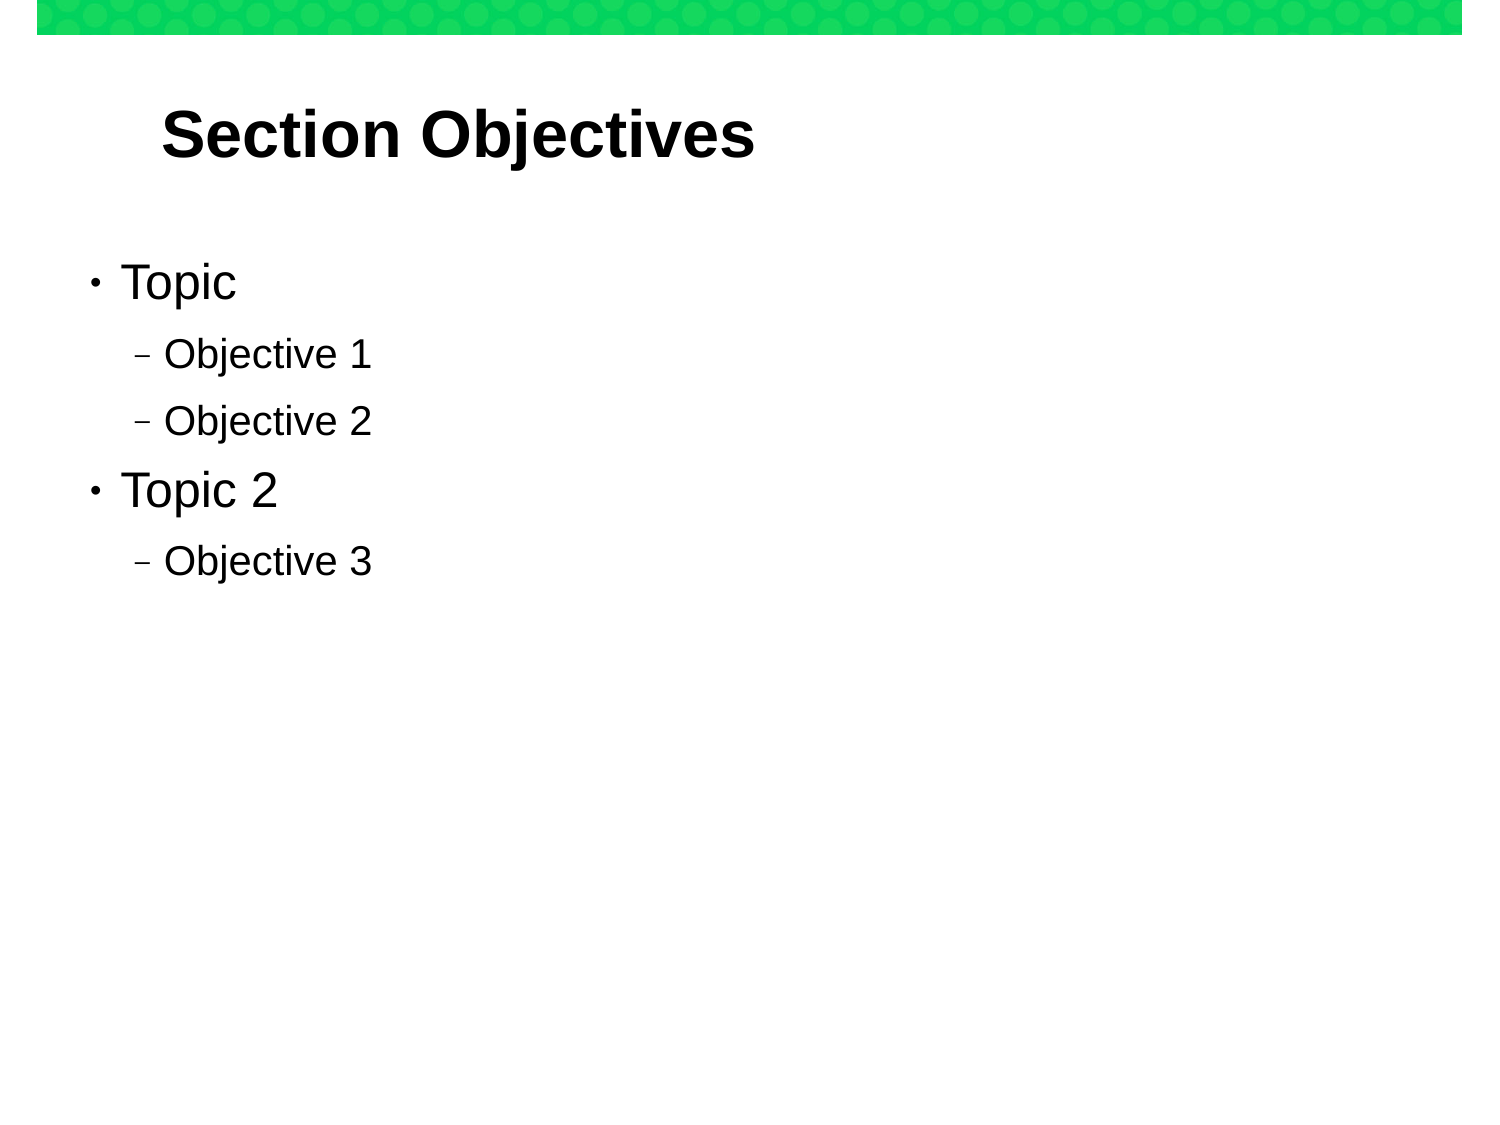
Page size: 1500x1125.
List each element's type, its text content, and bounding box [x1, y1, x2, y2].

title Section Objectives [161, 53, 1383, 217]
list Topic Objective 1 Objective 2 Topic 2 Objective 3 [90, 254, 1463, 1111]
picture [37, 0, 1462, 35]
